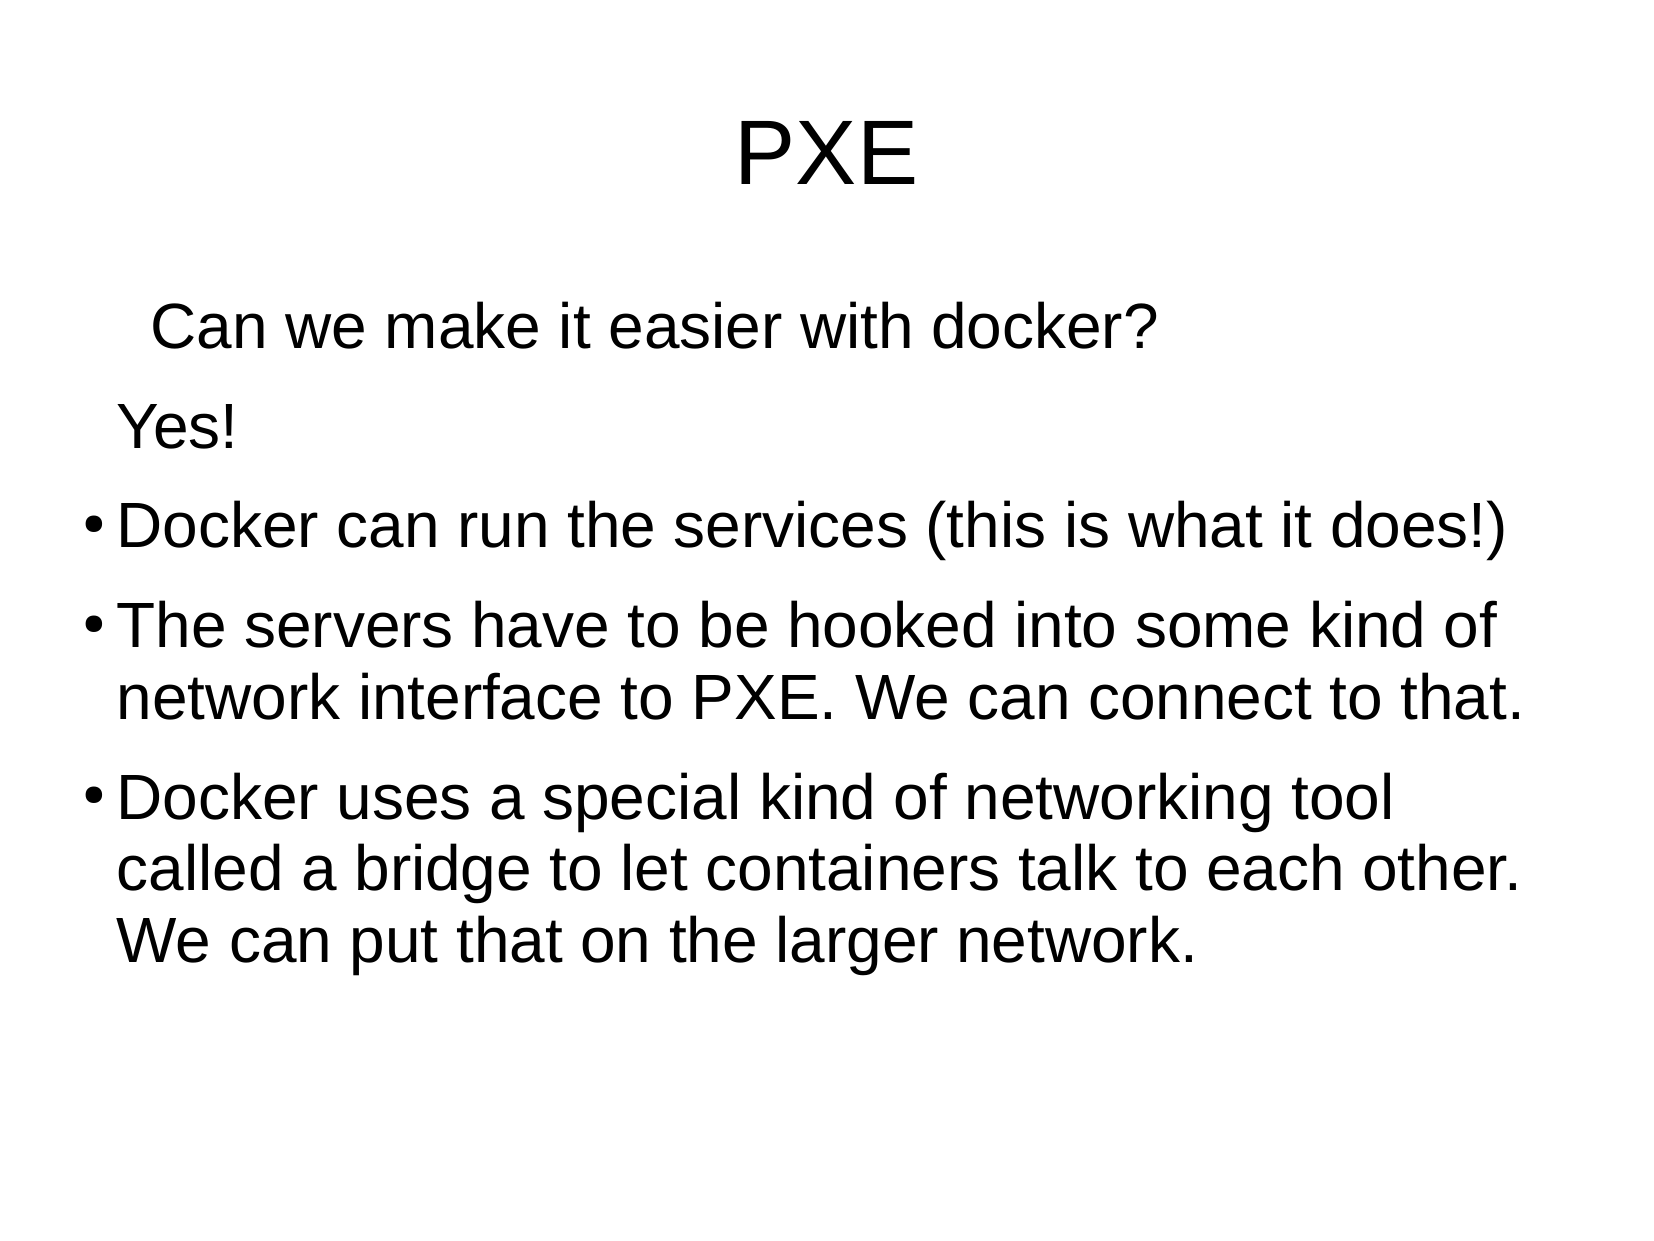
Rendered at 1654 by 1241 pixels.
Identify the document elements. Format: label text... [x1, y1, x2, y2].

list Can we make it easier with docker? Yes! Docker can run the services (this is what it does!) The servers have to be hooked into some kind of network interface to PXE. We can connect to that. Docker uses a special kind of networking tool called a bridge to let containers talk to each other. We can put that on the larger network. [82, 290, 1571, 1096]
title PXE [82, 49, 1571, 257]
